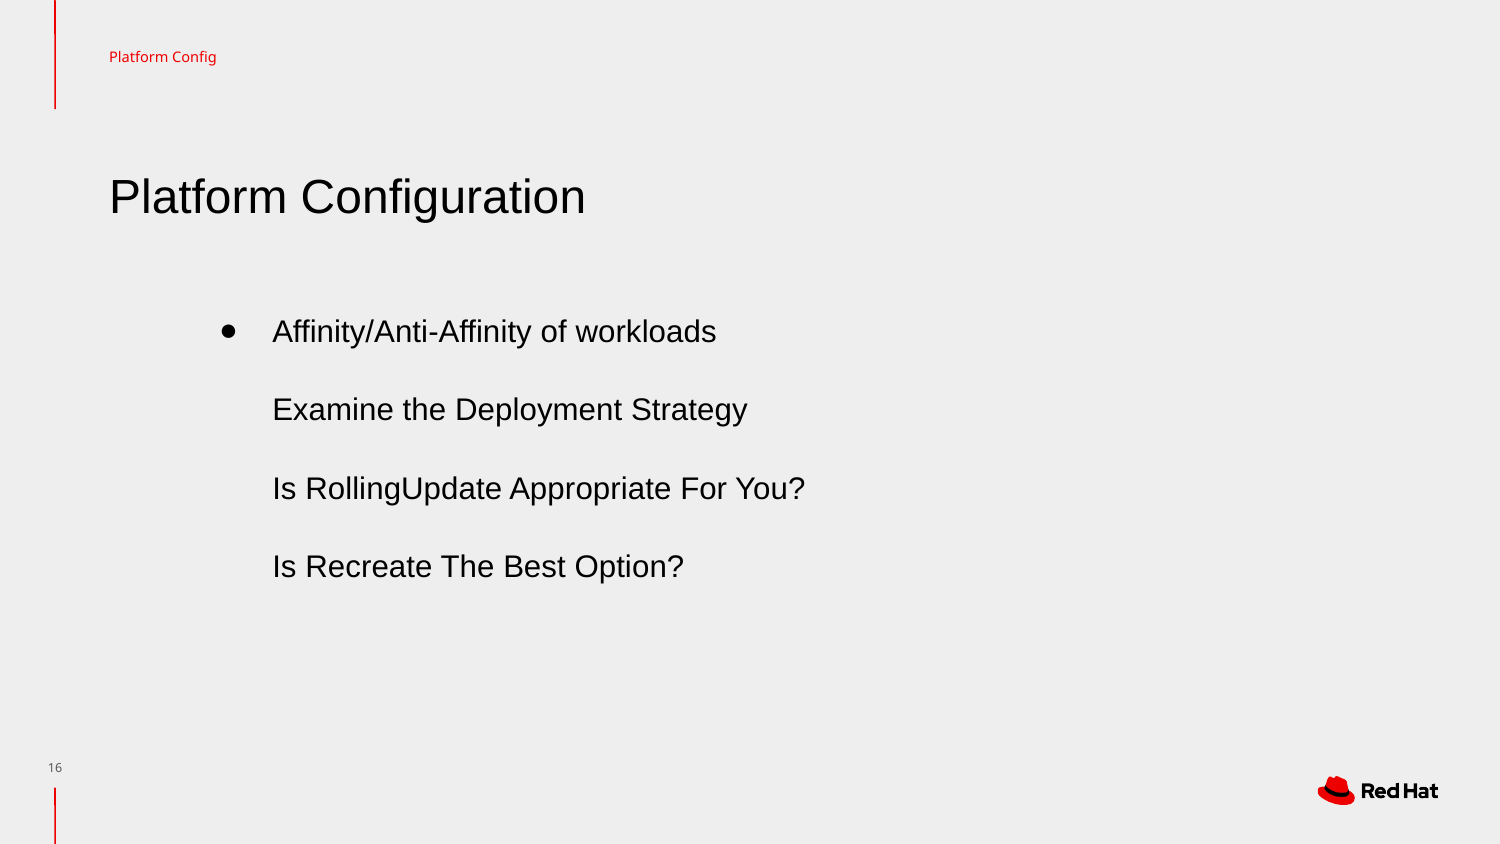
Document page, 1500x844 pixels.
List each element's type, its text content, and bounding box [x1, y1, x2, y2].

title Platform Configuration [55, 145, 1285, 265]
title Affinity/Anti-Affinity of workloads Examine the Deployment Strategy Is RollingUpdate Appropriate For You? Is Recreate The Best Option? [197, 269, 1401, 705]
slide_number <number> [10, 759, 101, 777]
picture [1317, 776, 1438, 805]
subtitle Platform Config [55, 6, 689, 108]
